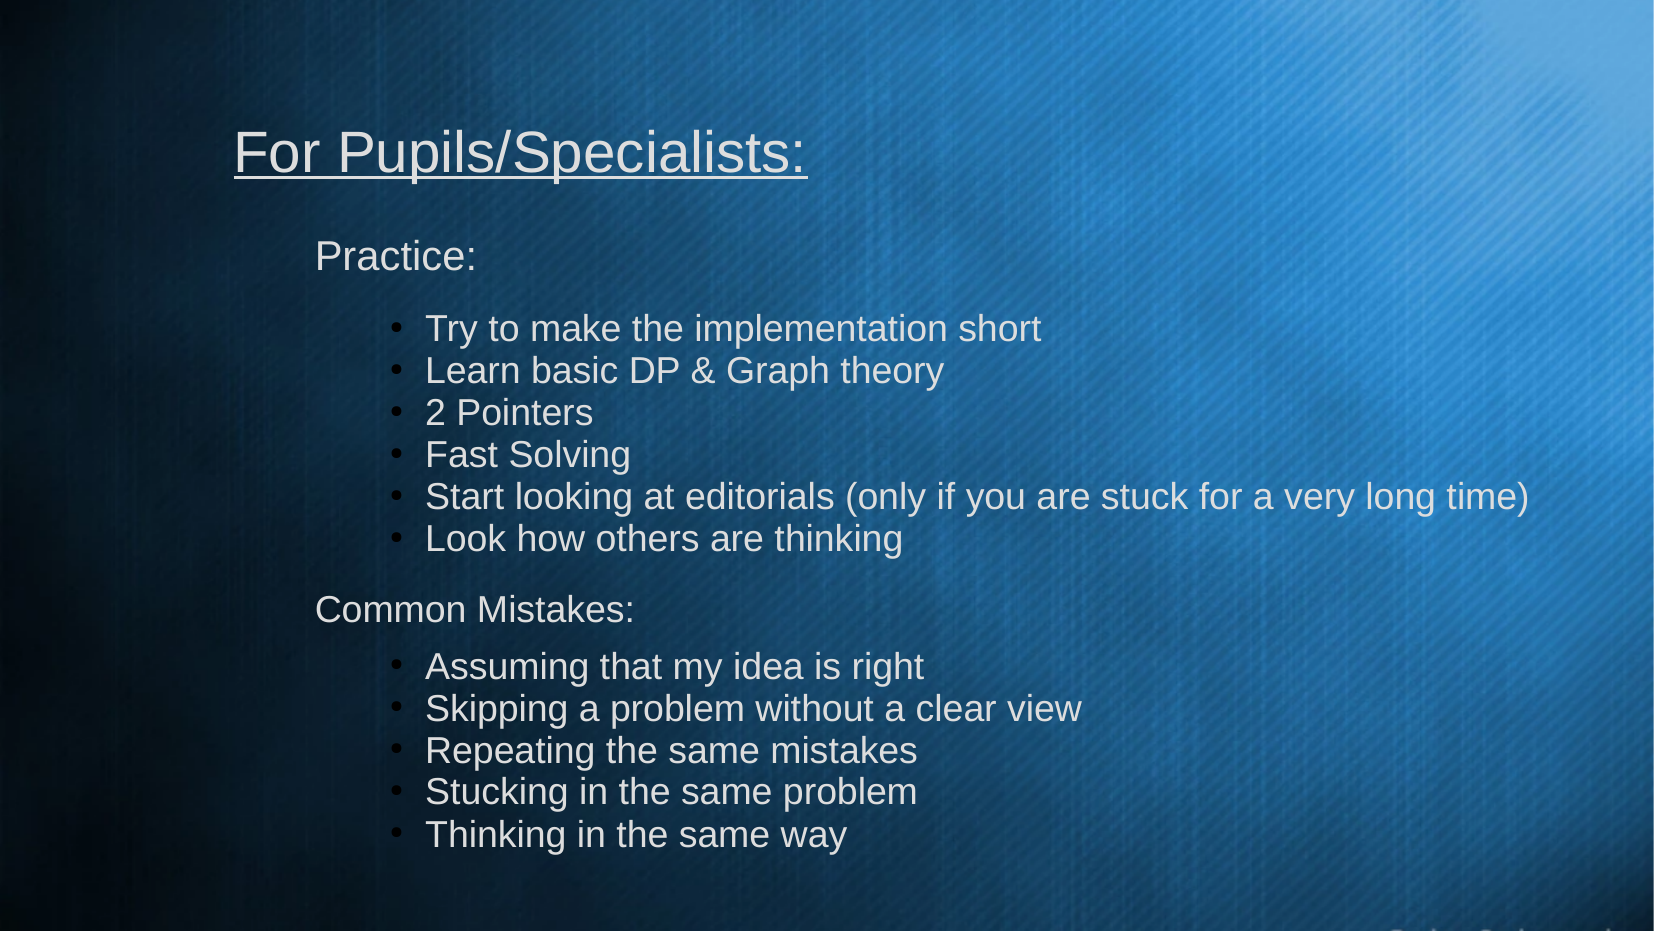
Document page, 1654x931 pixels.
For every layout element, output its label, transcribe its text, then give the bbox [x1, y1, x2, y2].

text_box Assuming that my idea is right Skipping a problem without a clear view Repeating the same mistakes Stucking in the same problem Thinking in the same way [375, 637, 1463, 863]
text_box Practice: [300, 225, 713, 287]
text_box For Pupils/Specialists: [218, 112, 823, 193]
picture [0, 0, 1654, 931]
text_box Try to make the implementation short Learn basic DP & Graph theory 2 Pointers Fast Solving Start looking at editorials (only if you are stuck for a very long time) Look how others are thinking [375, 300, 1576, 567]
text_box Common Mistakes: [300, 580, 1013, 638]
